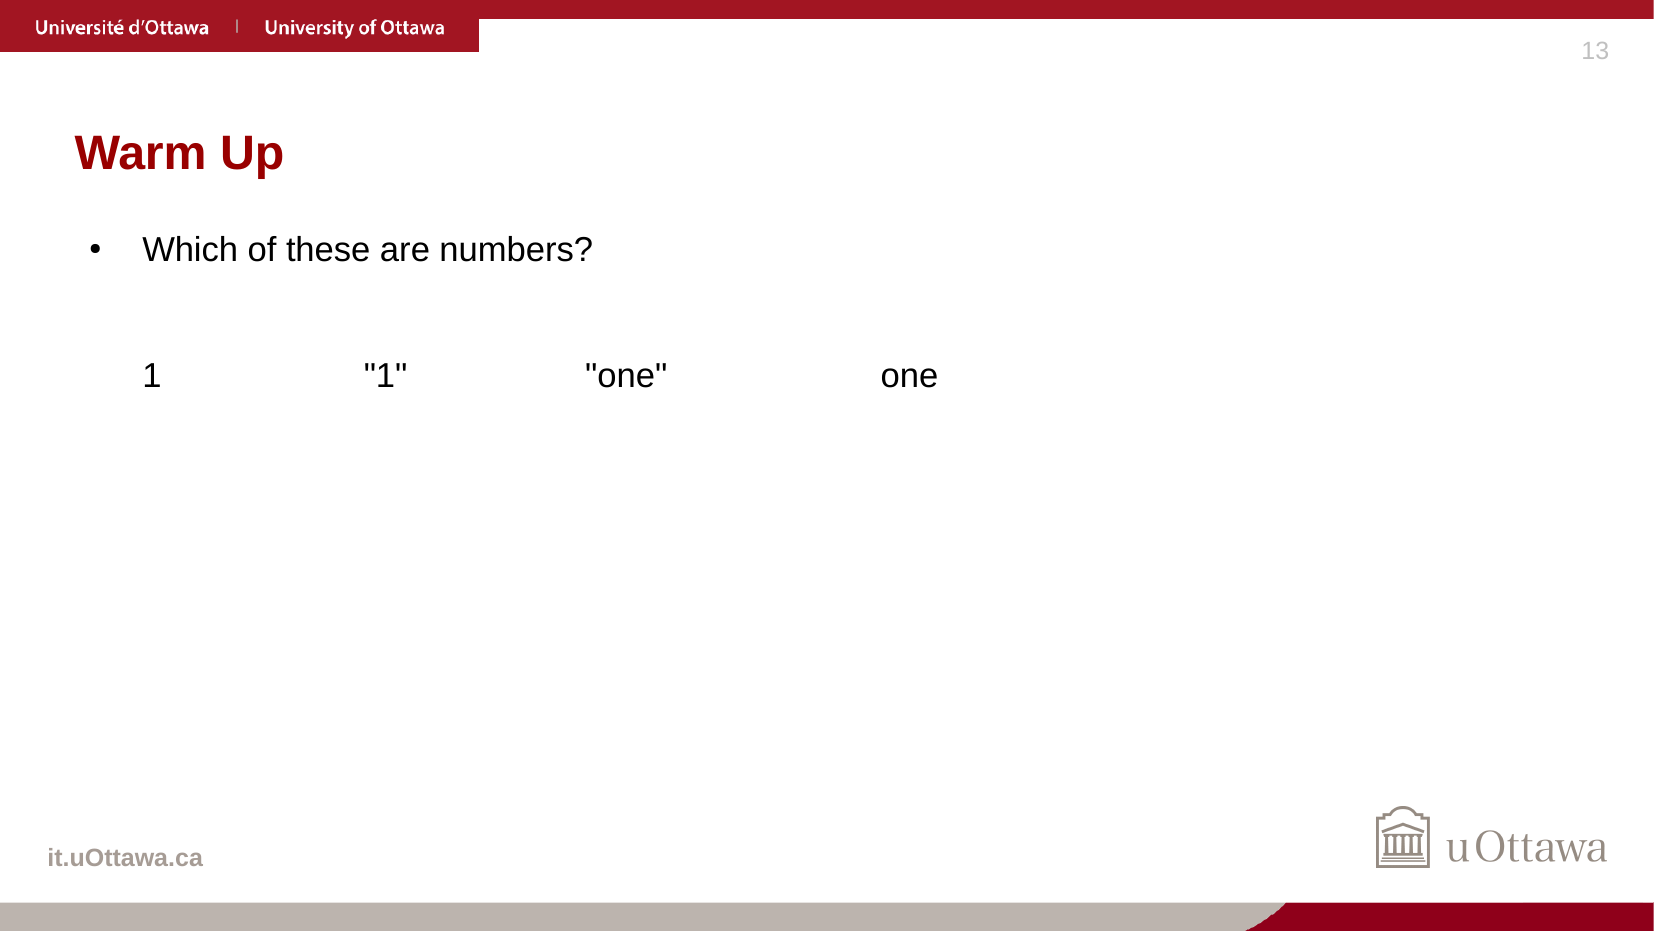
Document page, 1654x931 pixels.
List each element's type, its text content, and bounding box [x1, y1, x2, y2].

picture [0, 0, 1654, 52]
picture [0, 903, 1654, 931]
list Which of these are numbers? 1 "1" "one" one [71, 230, 1477, 740]
picture [1376, 806, 1607, 868]
title Warm Up [74, 93, 1481, 212]
